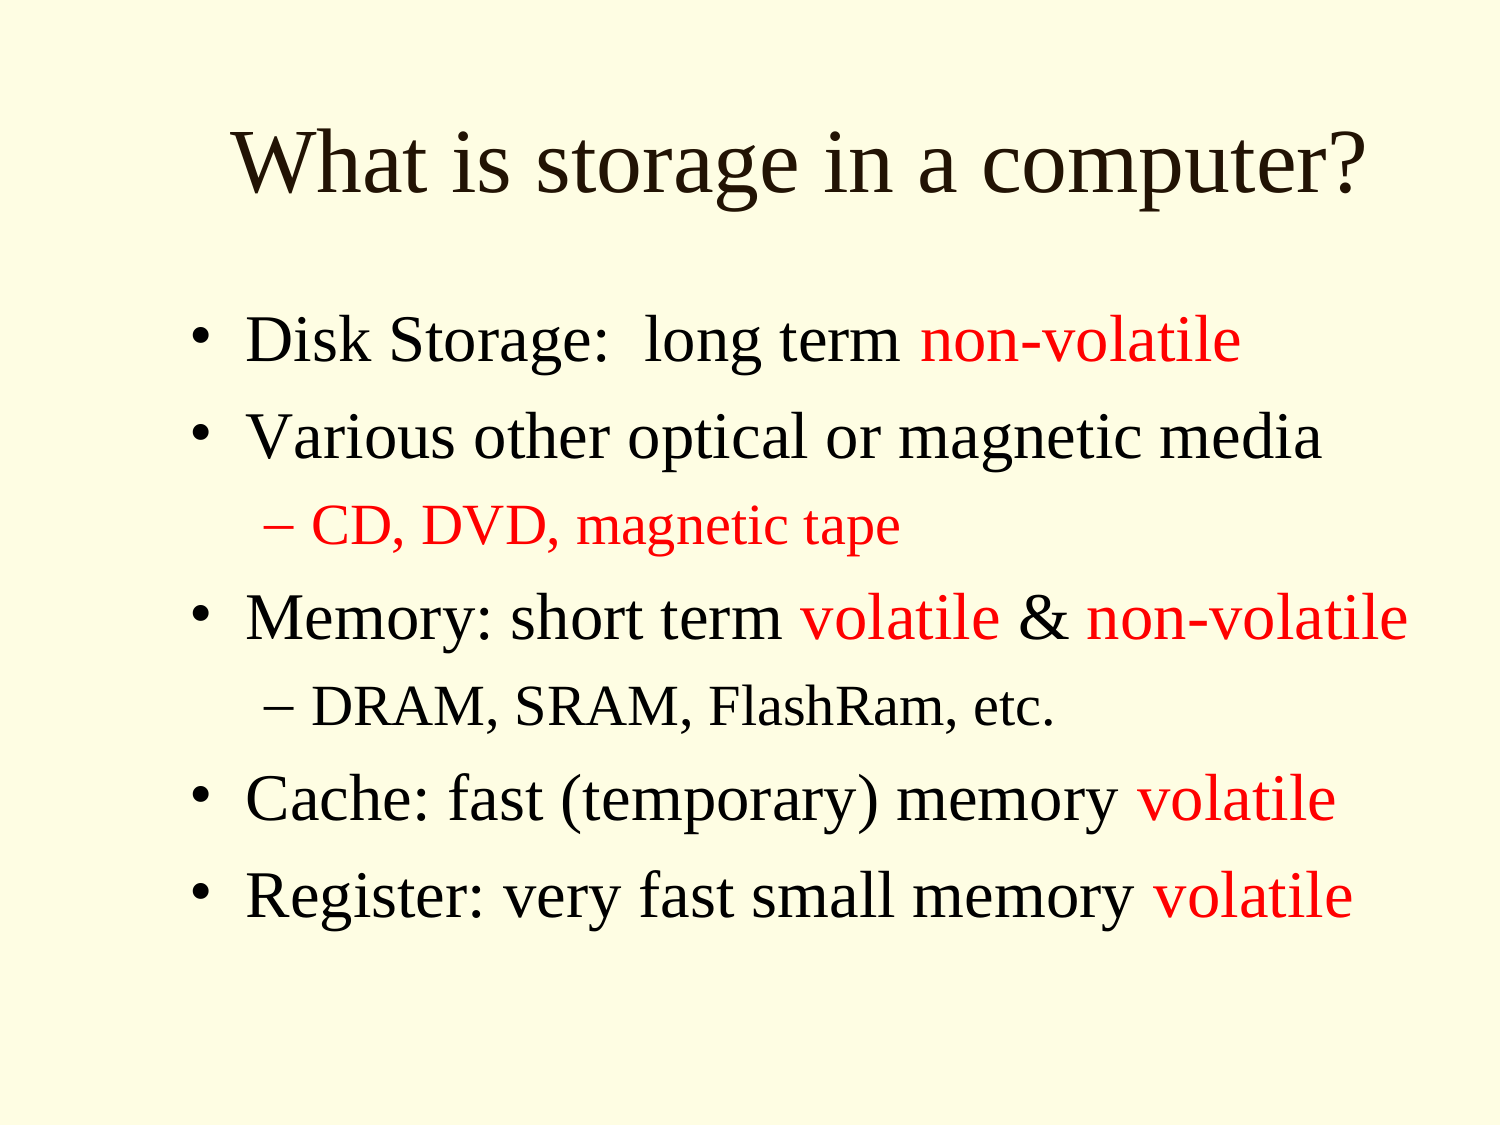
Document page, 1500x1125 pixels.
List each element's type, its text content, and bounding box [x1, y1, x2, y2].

list Disk Storage: long term non-volatile Various other optical or magnetic media CD, DVD, magnetic tape Memory: short term volatile & non-volatile DRAM, SRAM, FlashRam, etc. Cache: fast (temporary) memory volatile Register: very fast small memory volatile [174, 287, 1425, 1019]
title What is storage in a computer? [174, 62, 1425, 250]
